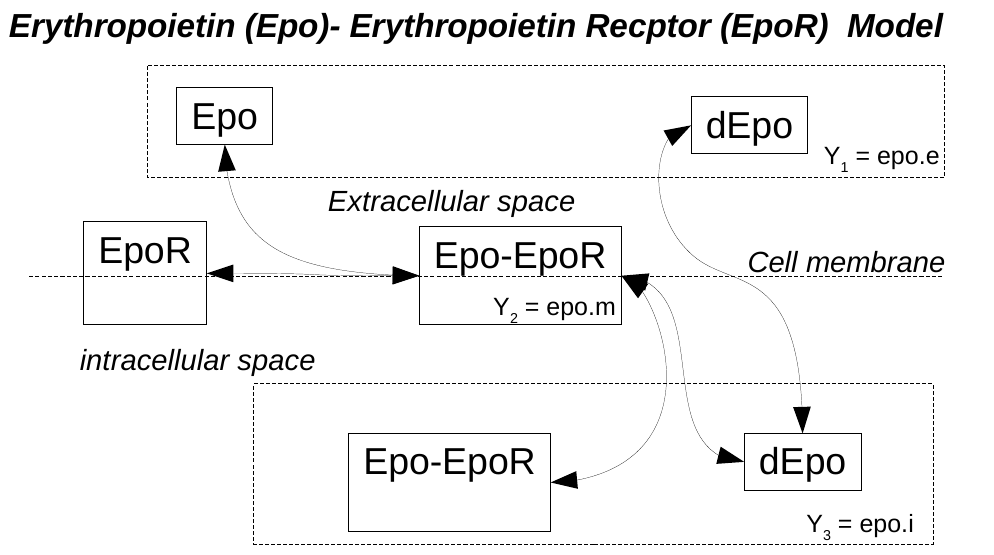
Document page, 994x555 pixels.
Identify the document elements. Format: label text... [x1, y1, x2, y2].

text_box Extracellular space [313, 177, 591, 225]
text_box Erythropoietin (Epo)- Erythropoietin Recptor (EpoR) Model [0, 0, 969, 53]
text_box EpoR [83, 221, 207, 325]
text_box dEpo [691, 96, 808, 154]
text_box Epo-EpoR [348, 433, 551, 532]
text_box Epo [176, 87, 273, 145]
text_box Y2 = epo.m [478, 284, 632, 334]
text_box Y1 = epo.e [809, 134, 955, 184]
text_box dEpo [744, 433, 862, 491]
text_box Epo-EpoR [419, 226, 622, 325]
text_box Cell membrane [732, 239, 961, 287]
text_box intracellular space [65, 336, 332, 385]
text_box Y3 = epo.i [791, 502, 929, 551]
